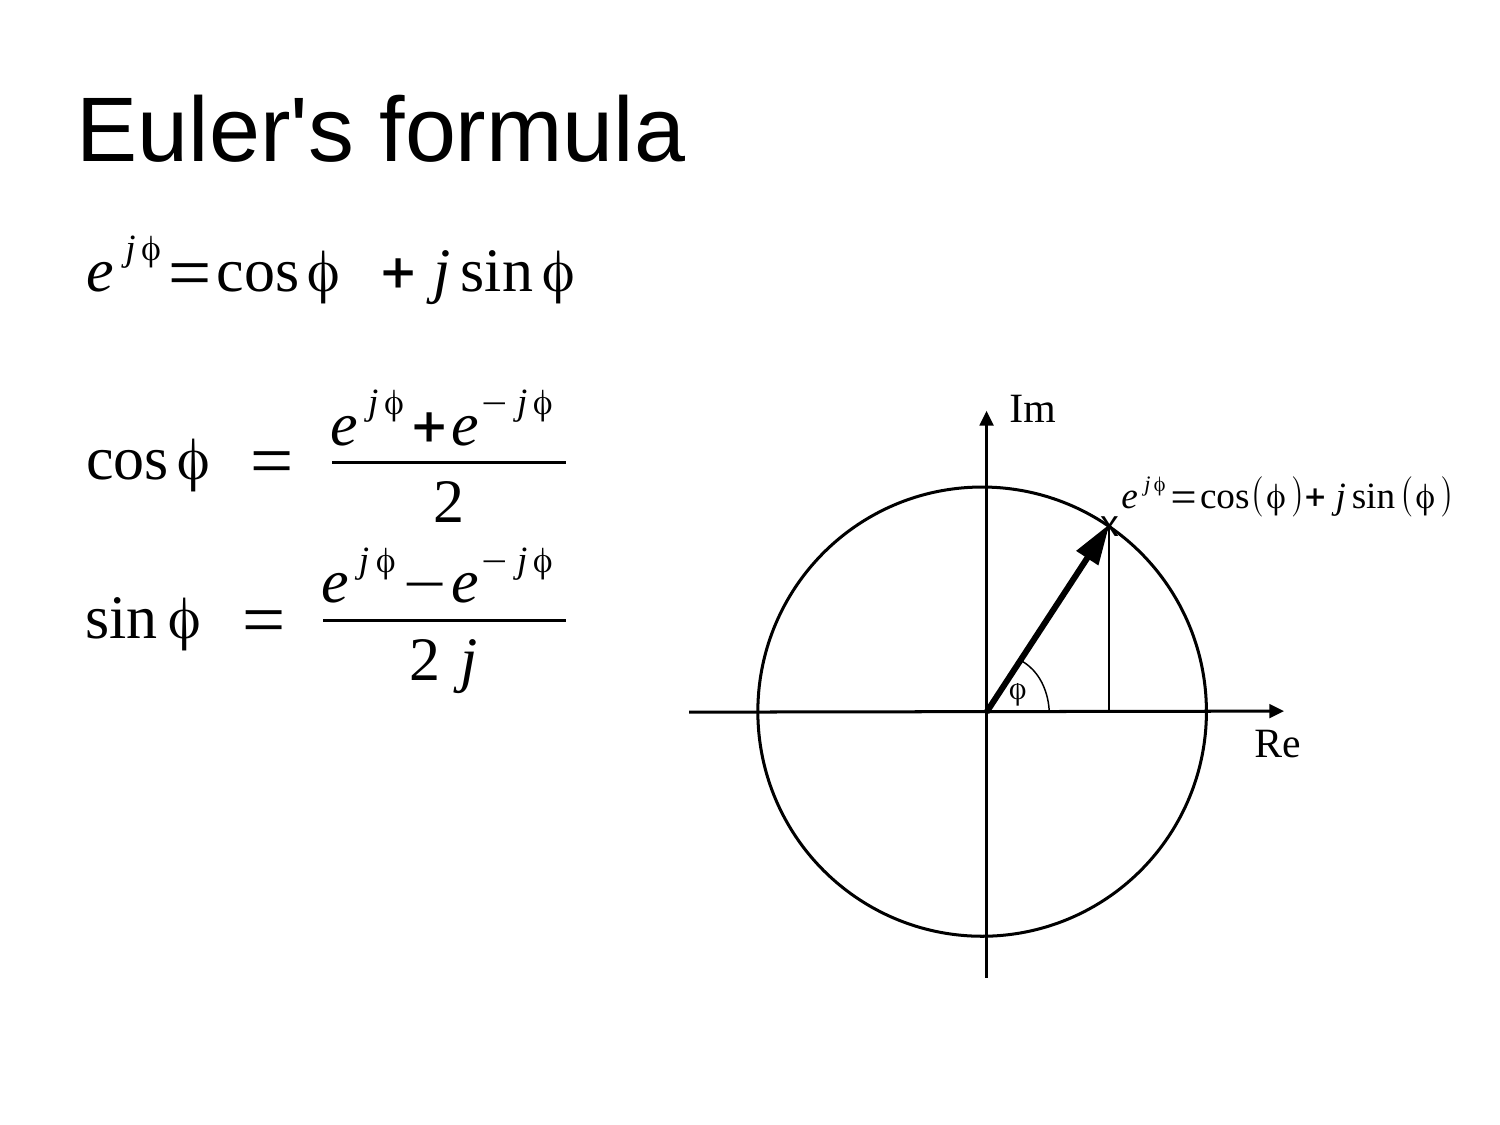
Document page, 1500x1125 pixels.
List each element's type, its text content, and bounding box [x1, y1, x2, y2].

text_box [988, 713, 1207, 937]
text_box Re [1239, 704, 1316, 774]
text_box [993, 664, 1048, 710]
text_box Im [994, 370, 1071, 439]
text_box [1025, 560, 1108, 710]
text_box [757, 487, 985, 710]
title Euler's formula [76, 25, 1500, 233]
text_box [1110, 560, 1207, 709]
chart [1002, 683, 1036, 709]
chart [1114, 471, 1459, 563]
text_box [988, 487, 1085, 702]
chart [79, 233, 588, 694]
text_box x [1101, 533, 1108, 560]
text_box x [1085, 494, 1114, 560]
text_box [757, 714, 985, 937]
